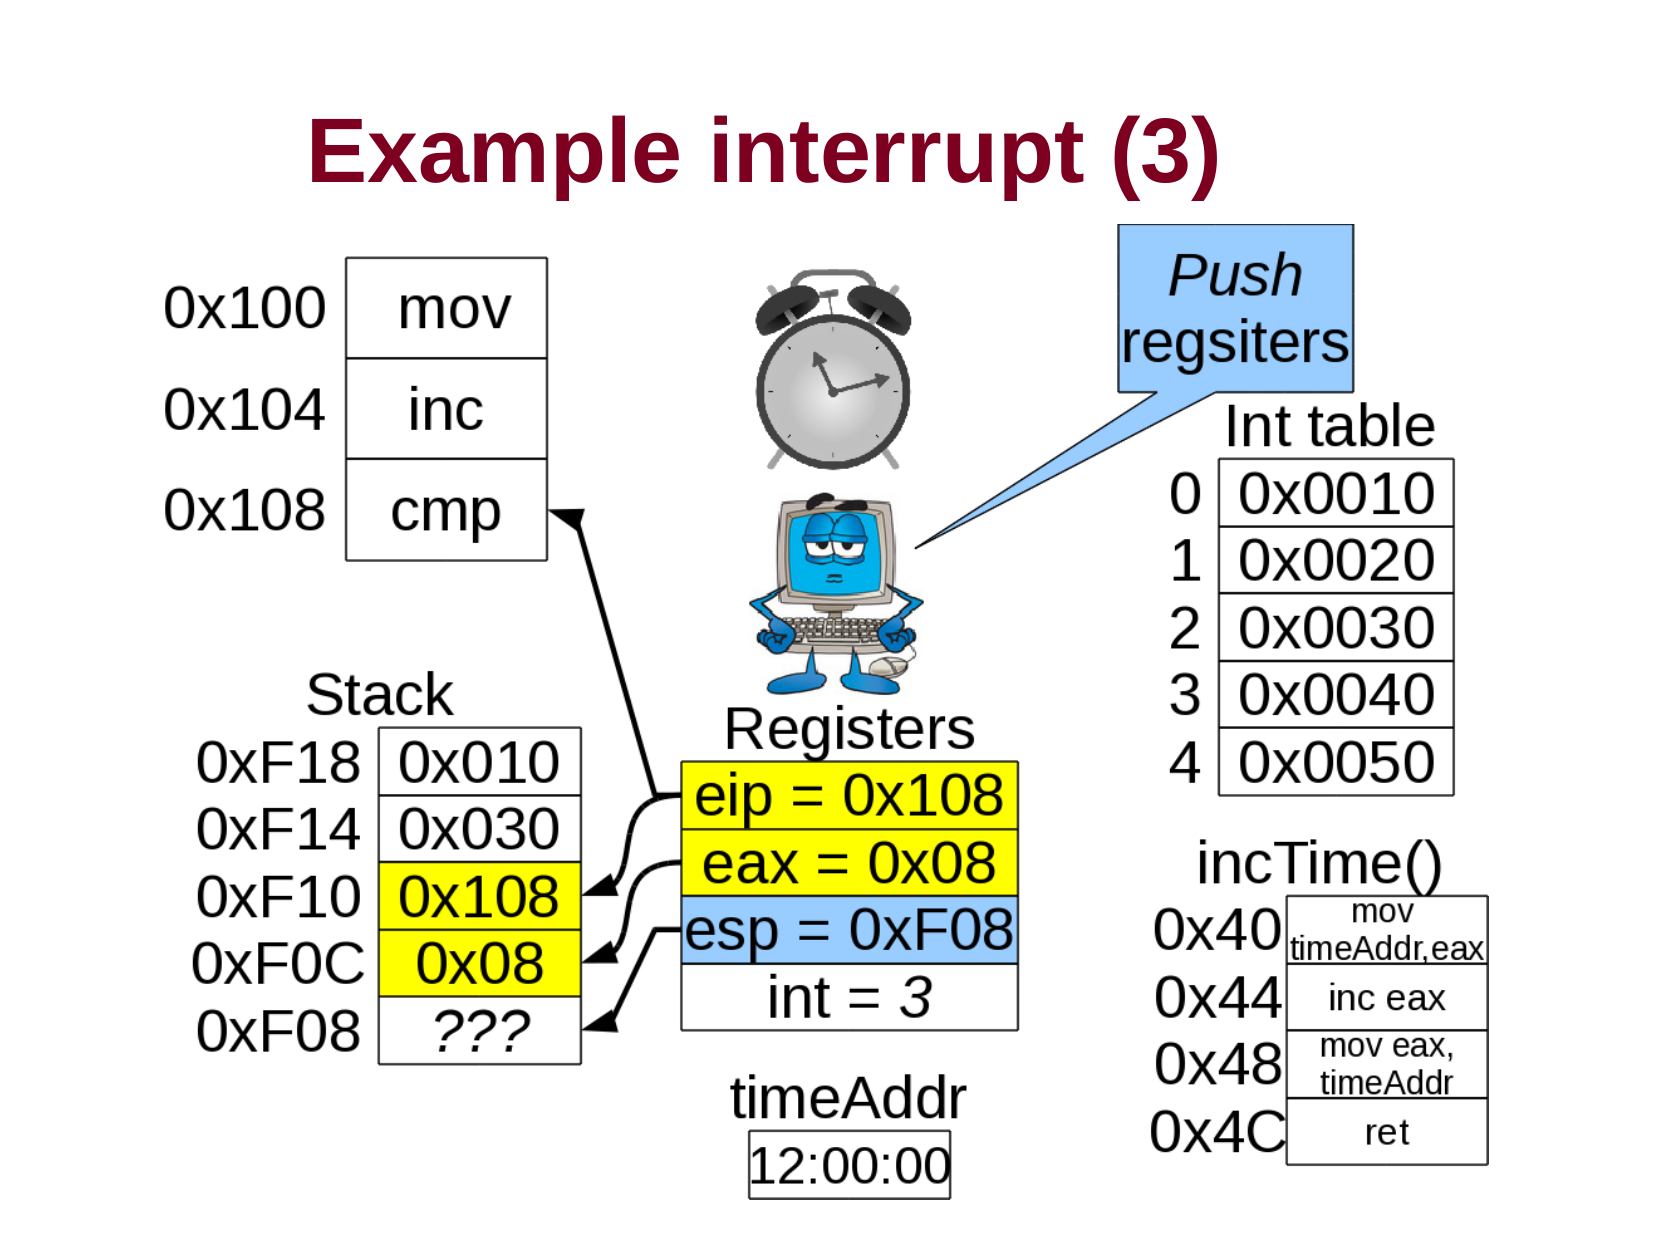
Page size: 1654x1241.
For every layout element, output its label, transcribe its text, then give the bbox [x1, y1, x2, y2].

picture [0, 0, 1654, 1241]
title Example interrupt (3) [118, 94, 1412, 207]
